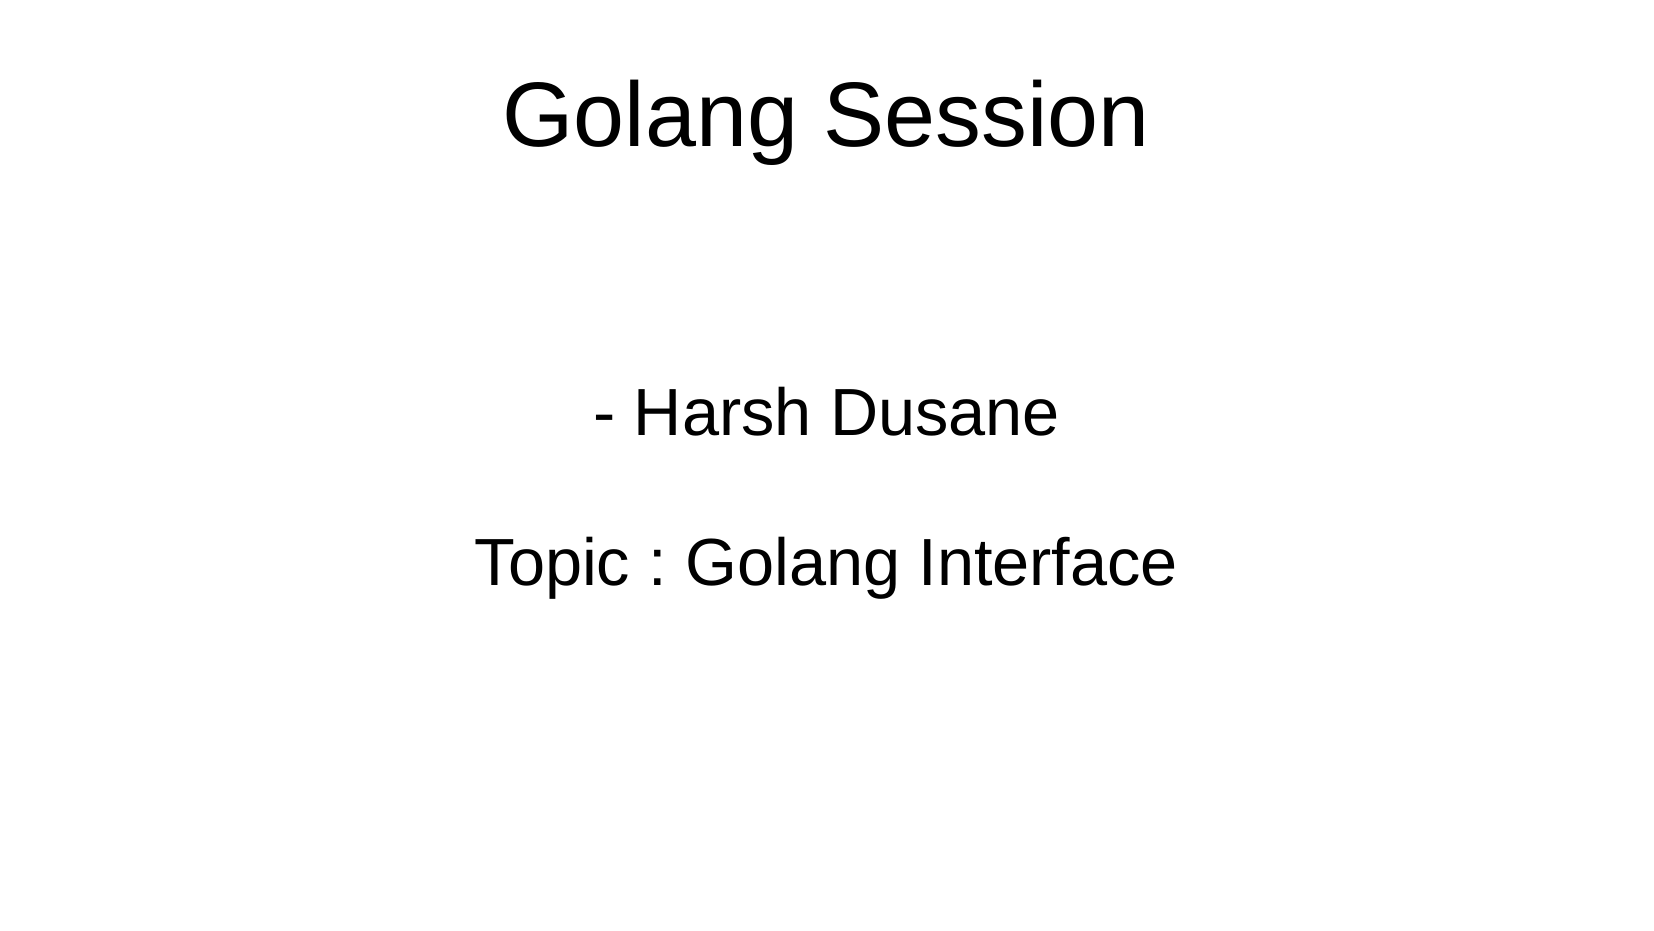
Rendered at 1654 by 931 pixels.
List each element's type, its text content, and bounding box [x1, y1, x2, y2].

title Golang Session [82, 37, 1571, 193]
subtitle - Harsh Dusane Topic : Golang Interface [82, 217, 1571, 758]
